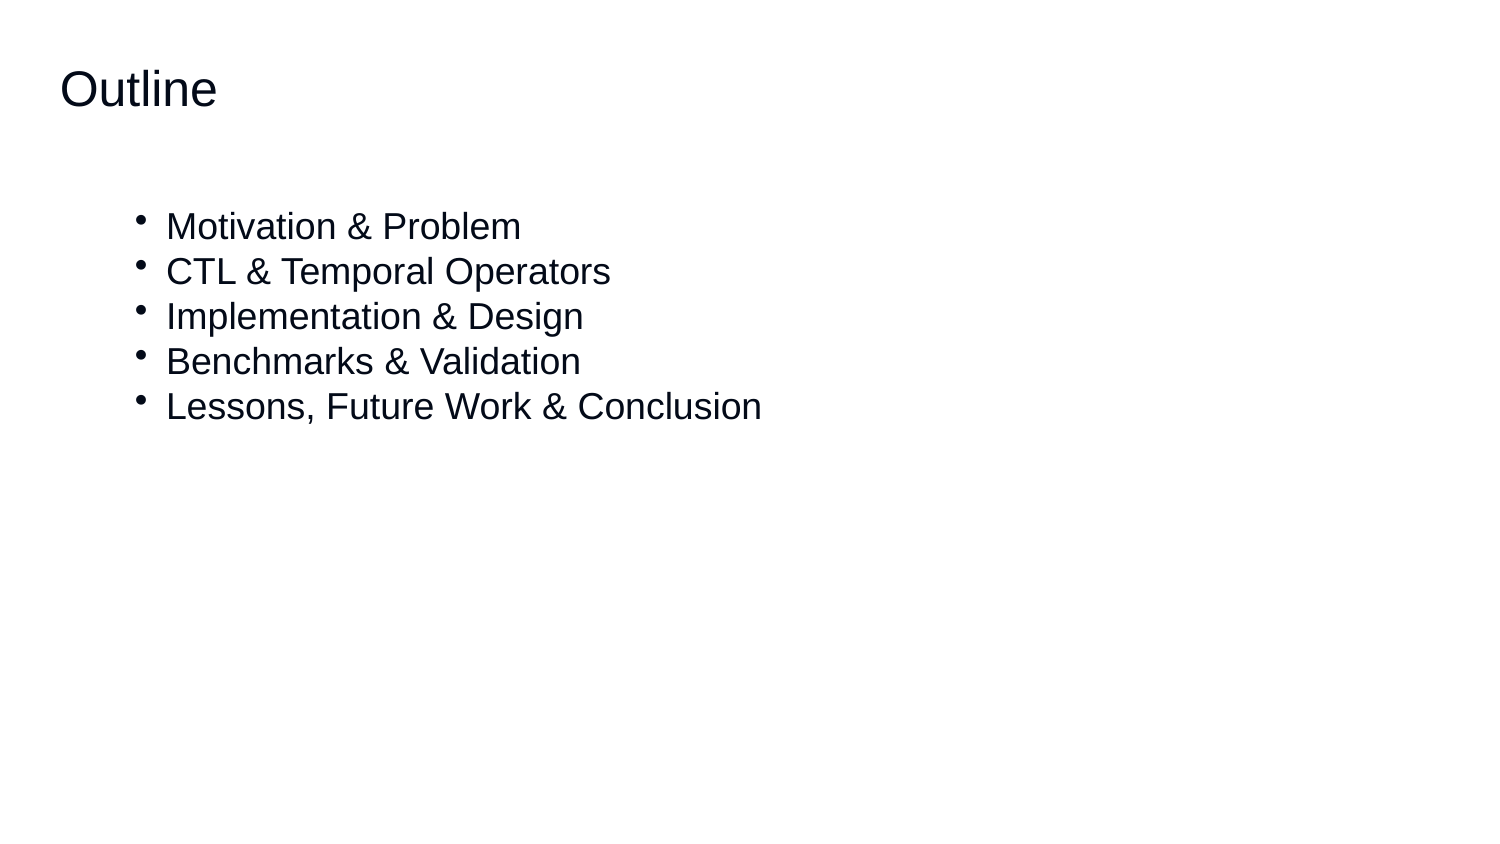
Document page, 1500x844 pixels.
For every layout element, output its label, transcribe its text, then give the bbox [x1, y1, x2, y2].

text_box Outline [44, 45, 1455, 128]
text_box Motivation & Problem CTL & Temporal Operators Implementation & Design Benchmarks & Validation Lessons, Future Work & Conclusion [119, 194, 1020, 435]
